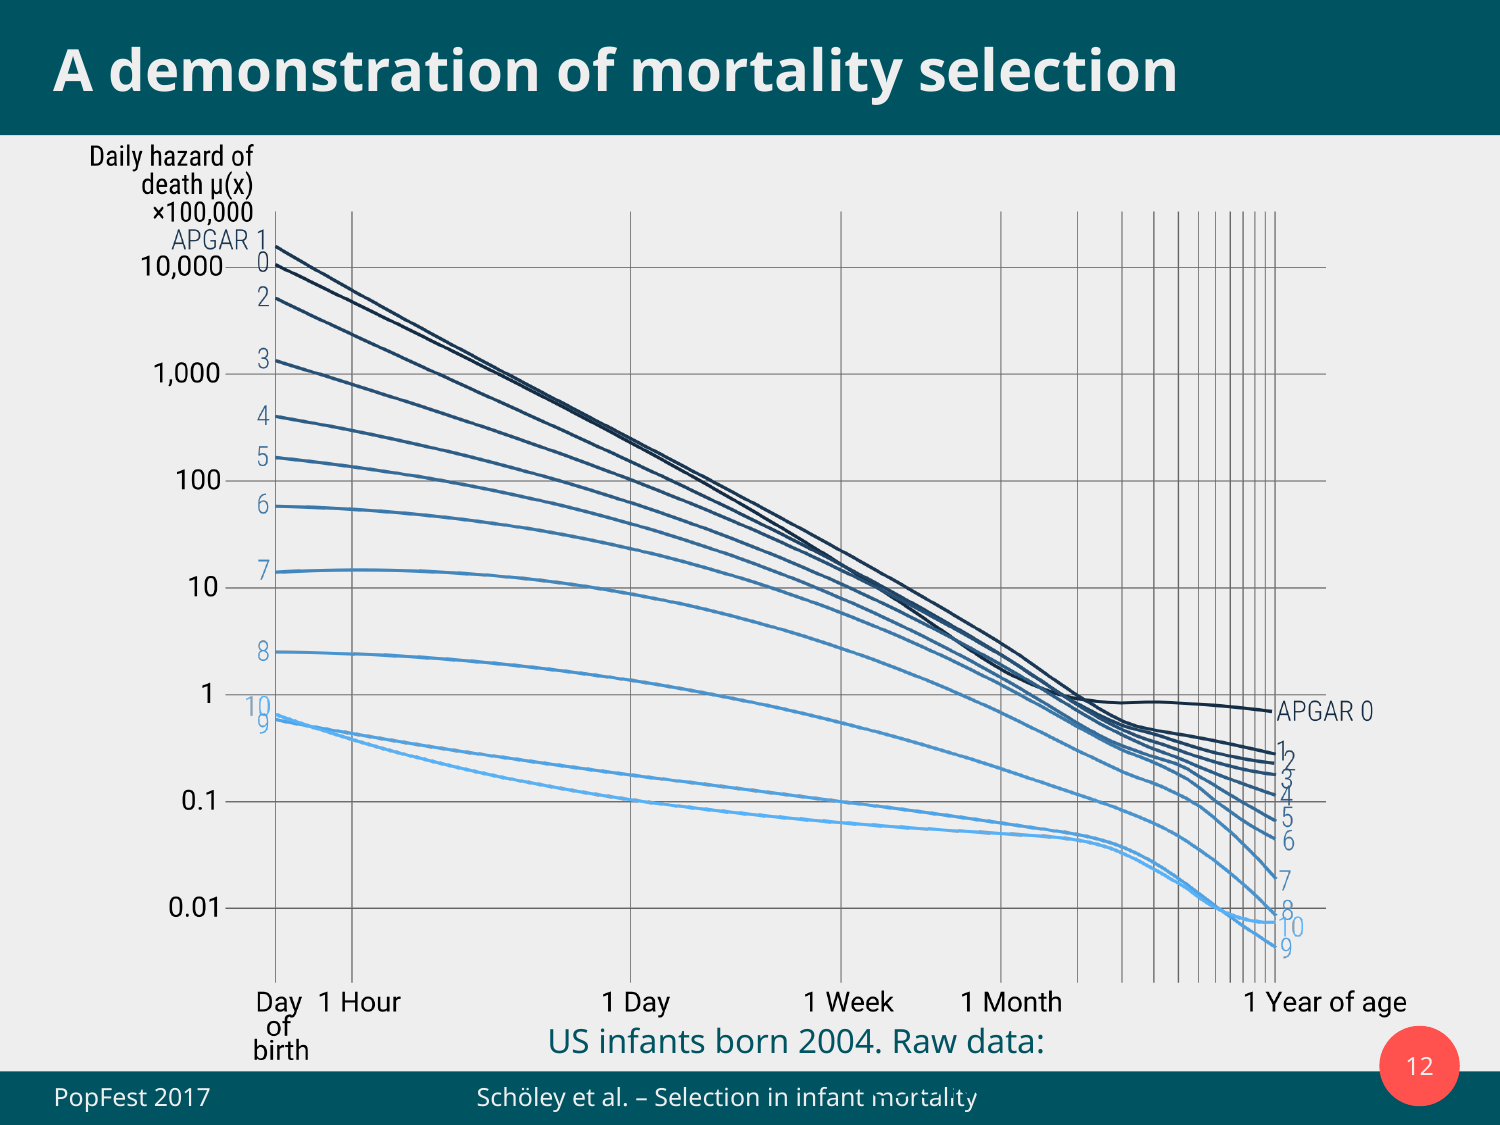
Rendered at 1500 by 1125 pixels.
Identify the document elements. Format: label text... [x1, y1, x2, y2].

text_box US infants born 2004. Raw data: CDC/NCHS. [439, 1010, 1061, 1114]
title A demonstration of mortality selection [53, 0, 1447, 141]
picture [91, 144, 1406, 1060]
